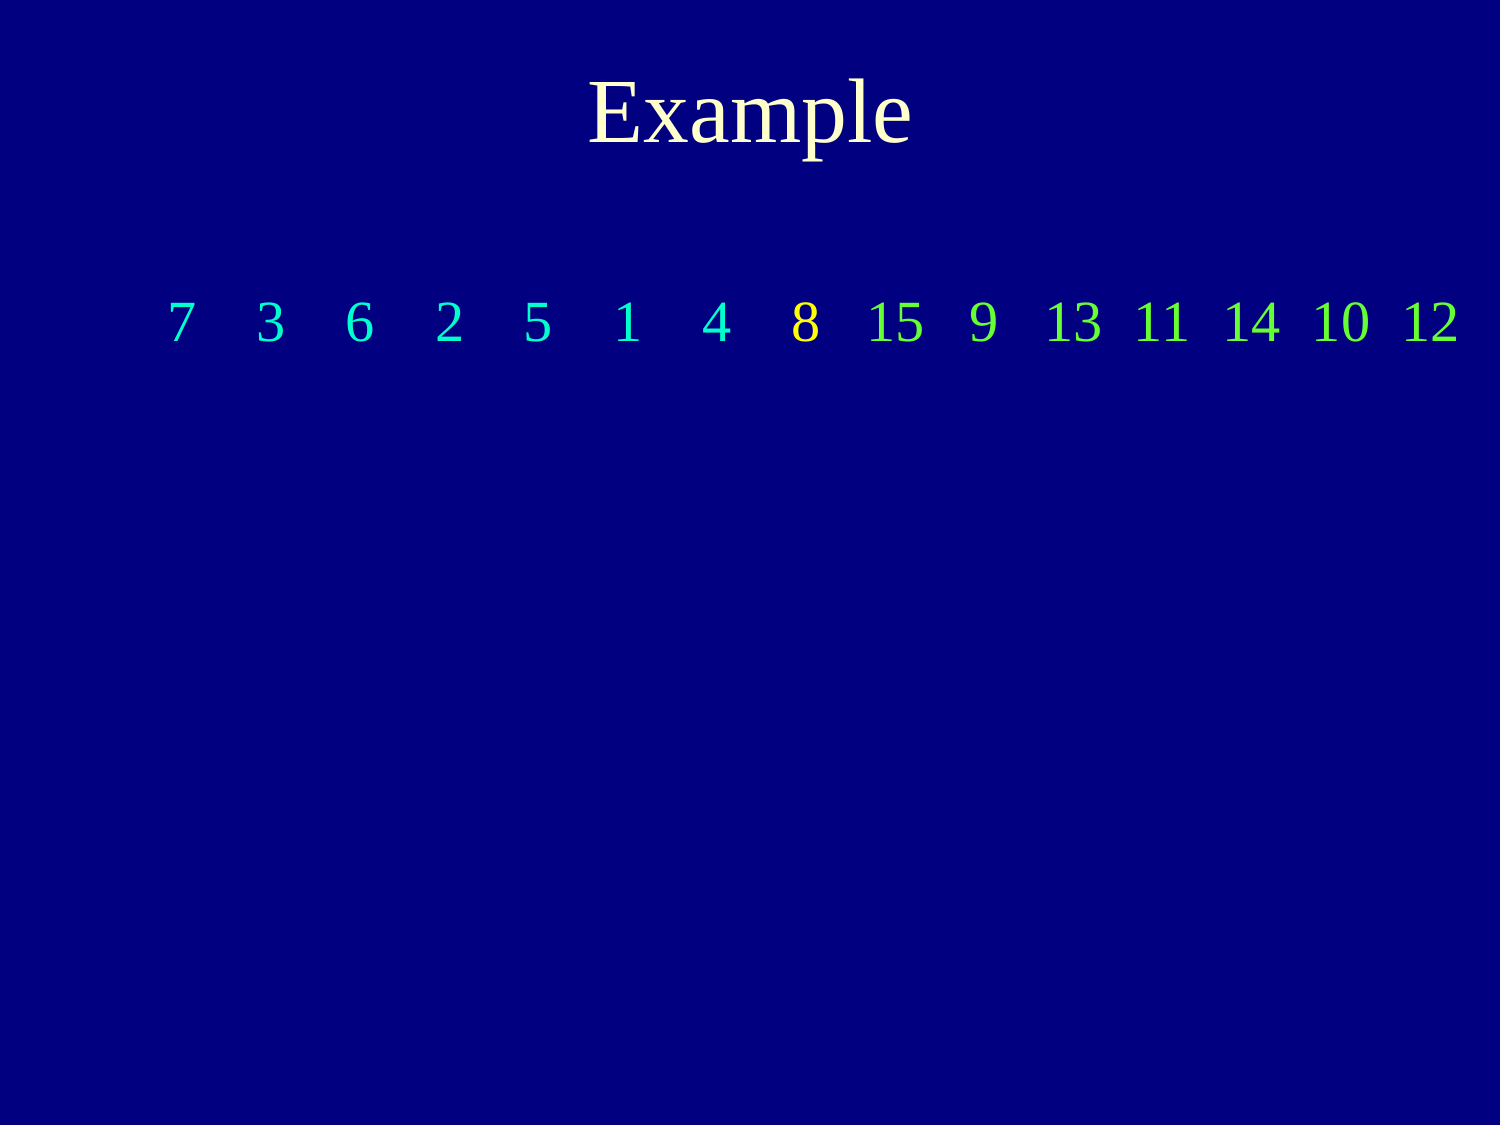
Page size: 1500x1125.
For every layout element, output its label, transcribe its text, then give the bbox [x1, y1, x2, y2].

table_header 13 [1029, 275, 1118, 362]
table_header 11 [1118, 275, 1207, 362]
table_header 4 [673, 275, 761, 362]
table_header 10 [1297, 275, 1386, 362]
table_header 12 [1386, 275, 1475, 362]
title Example [22, 43, 1480, 169]
table_header 8 [761, 275, 851, 362]
table_header 5 [494, 275, 583, 362]
table_header 15 [851, 275, 940, 362]
table_header 9 [940, 275, 1029, 362]
table_header 14 [1207, 275, 1297, 362]
table_header 6 [316, 275, 405, 362]
table_header 7 [137, 275, 227, 362]
table_header 1 [583, 275, 673, 362]
table_header 3 [227, 275, 316, 362]
table_header 2 [405, 275, 494, 362]
